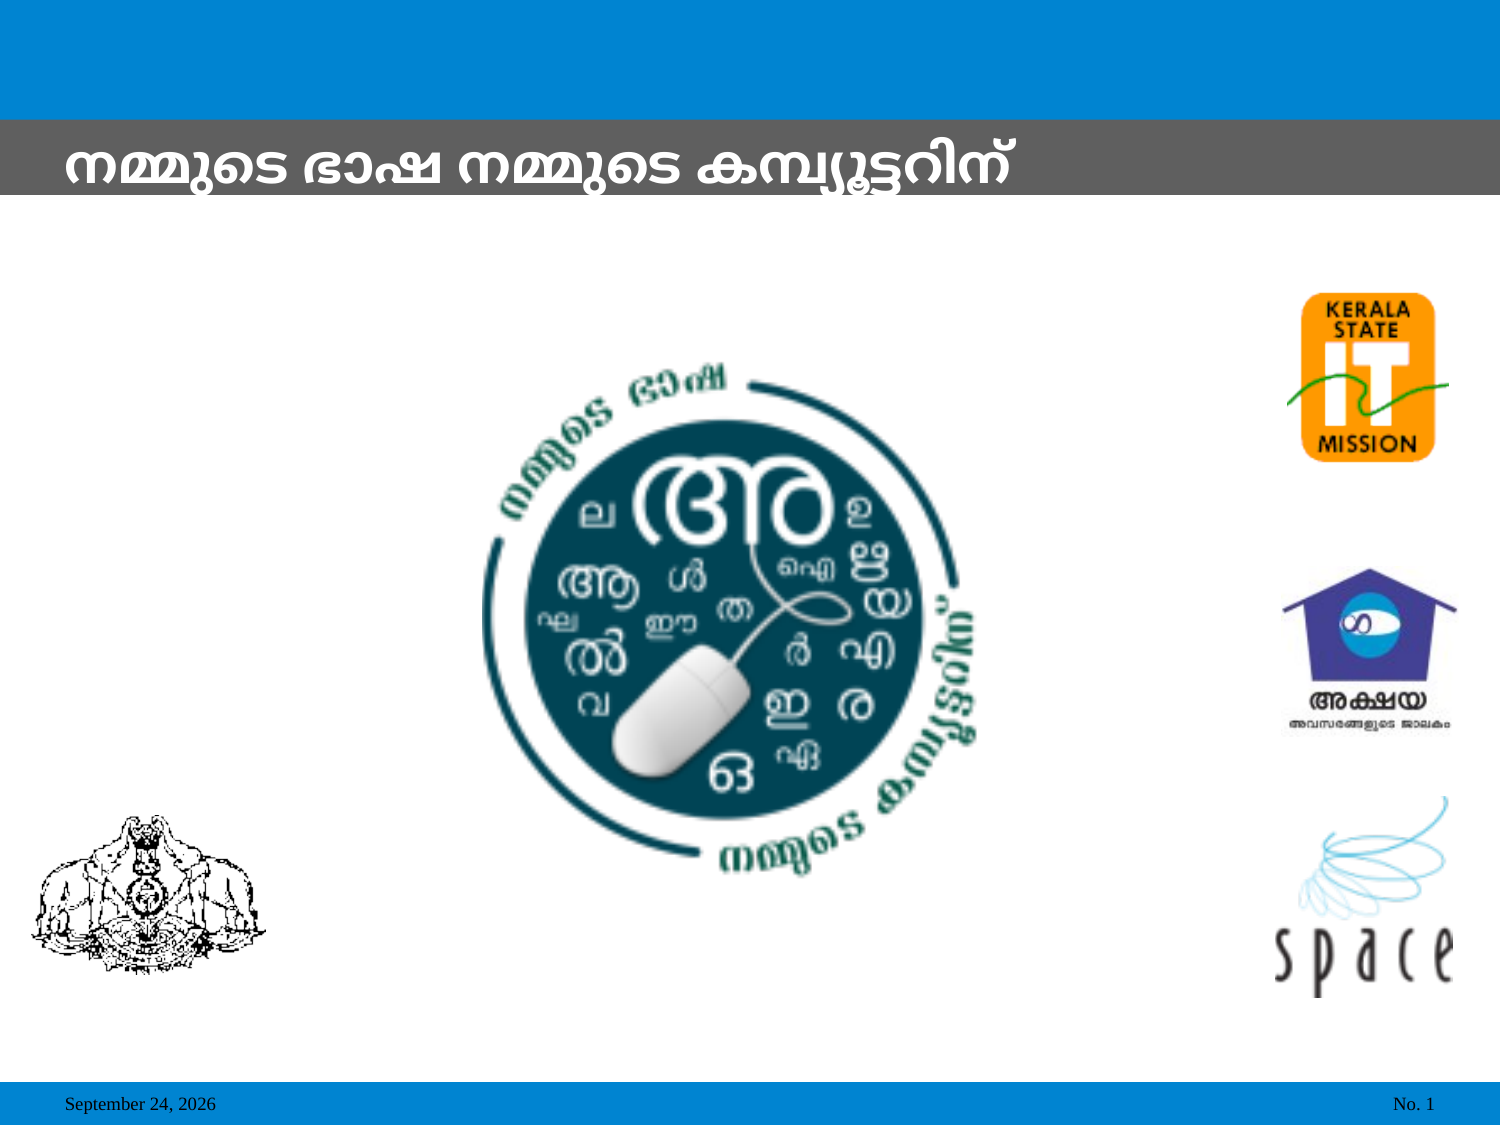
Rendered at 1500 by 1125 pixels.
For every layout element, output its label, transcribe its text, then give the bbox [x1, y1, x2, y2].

picture [31, 815, 266, 975]
picture [482, 354, 987, 892]
picture [1287, 289, 1449, 467]
picture [1275, 796, 1453, 999]
title നമ്മുടെ ഭാഷ നമ്മുടെ കമ്പ്യൂട്ടറിന് [64, 129, 1436, 196]
picture [1281, 566, 1459, 737]
